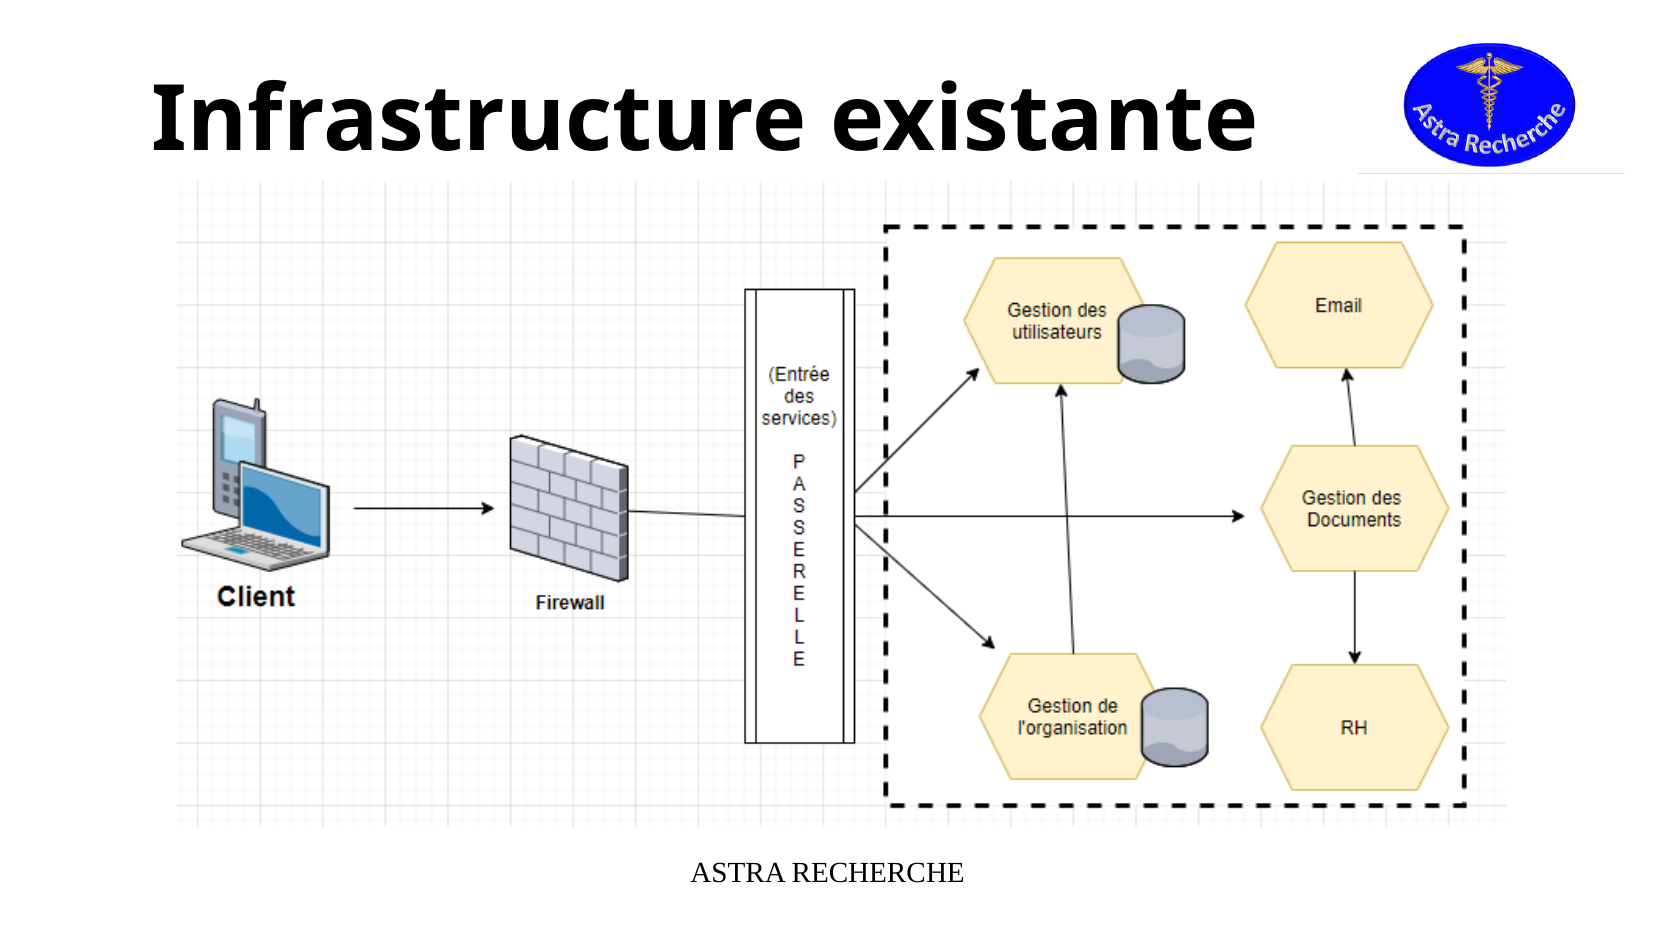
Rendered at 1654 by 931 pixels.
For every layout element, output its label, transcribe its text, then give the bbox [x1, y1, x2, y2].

picture [177, 181, 1506, 827]
picture [1358, 29, 1625, 178]
title Infrastructure existante [82, 37, 1329, 193]
